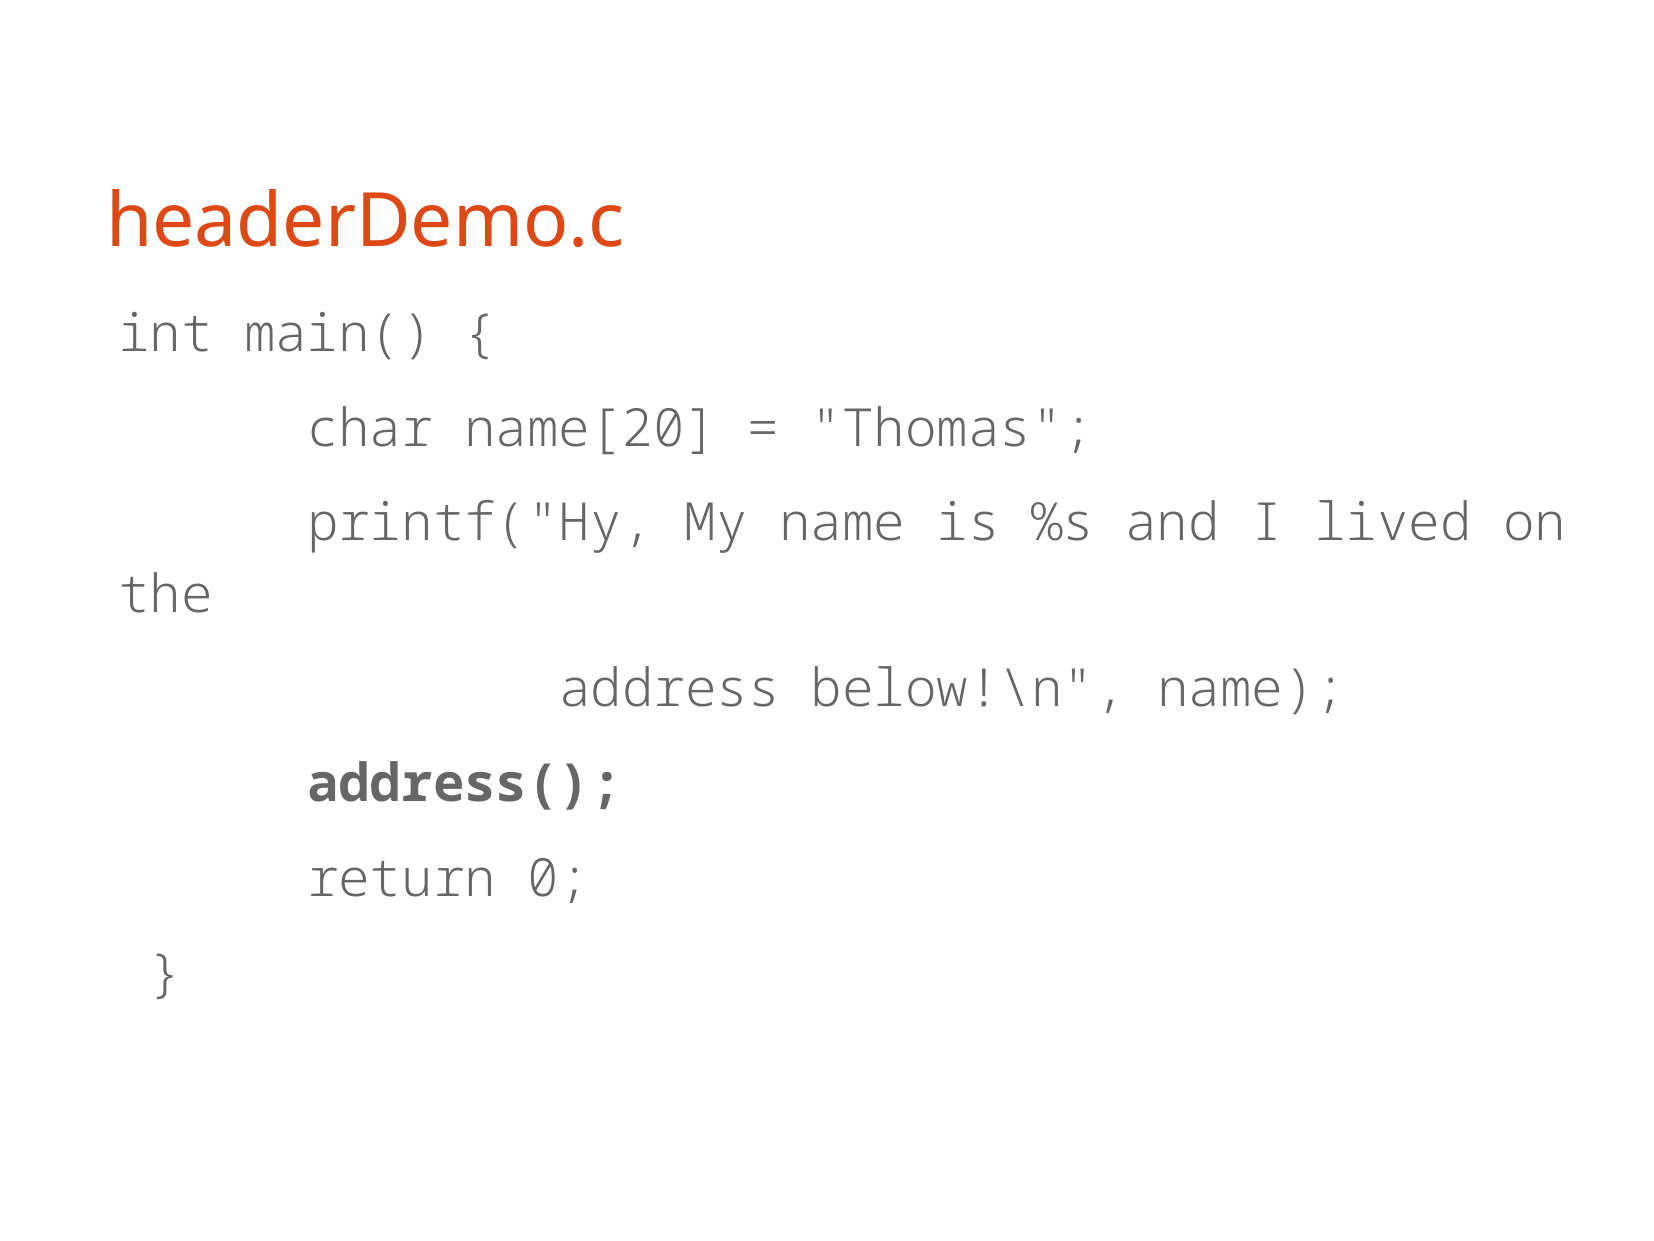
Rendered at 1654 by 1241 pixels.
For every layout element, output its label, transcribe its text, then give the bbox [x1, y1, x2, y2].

list int main() { char name[20] = "Thomas"; printf("Hy, My name is %s and I lived on the address below!\n", name); address(); return 0; } [118, 295, 1642, 1010]
title headerDemo.c [106, 153, 1495, 281]
